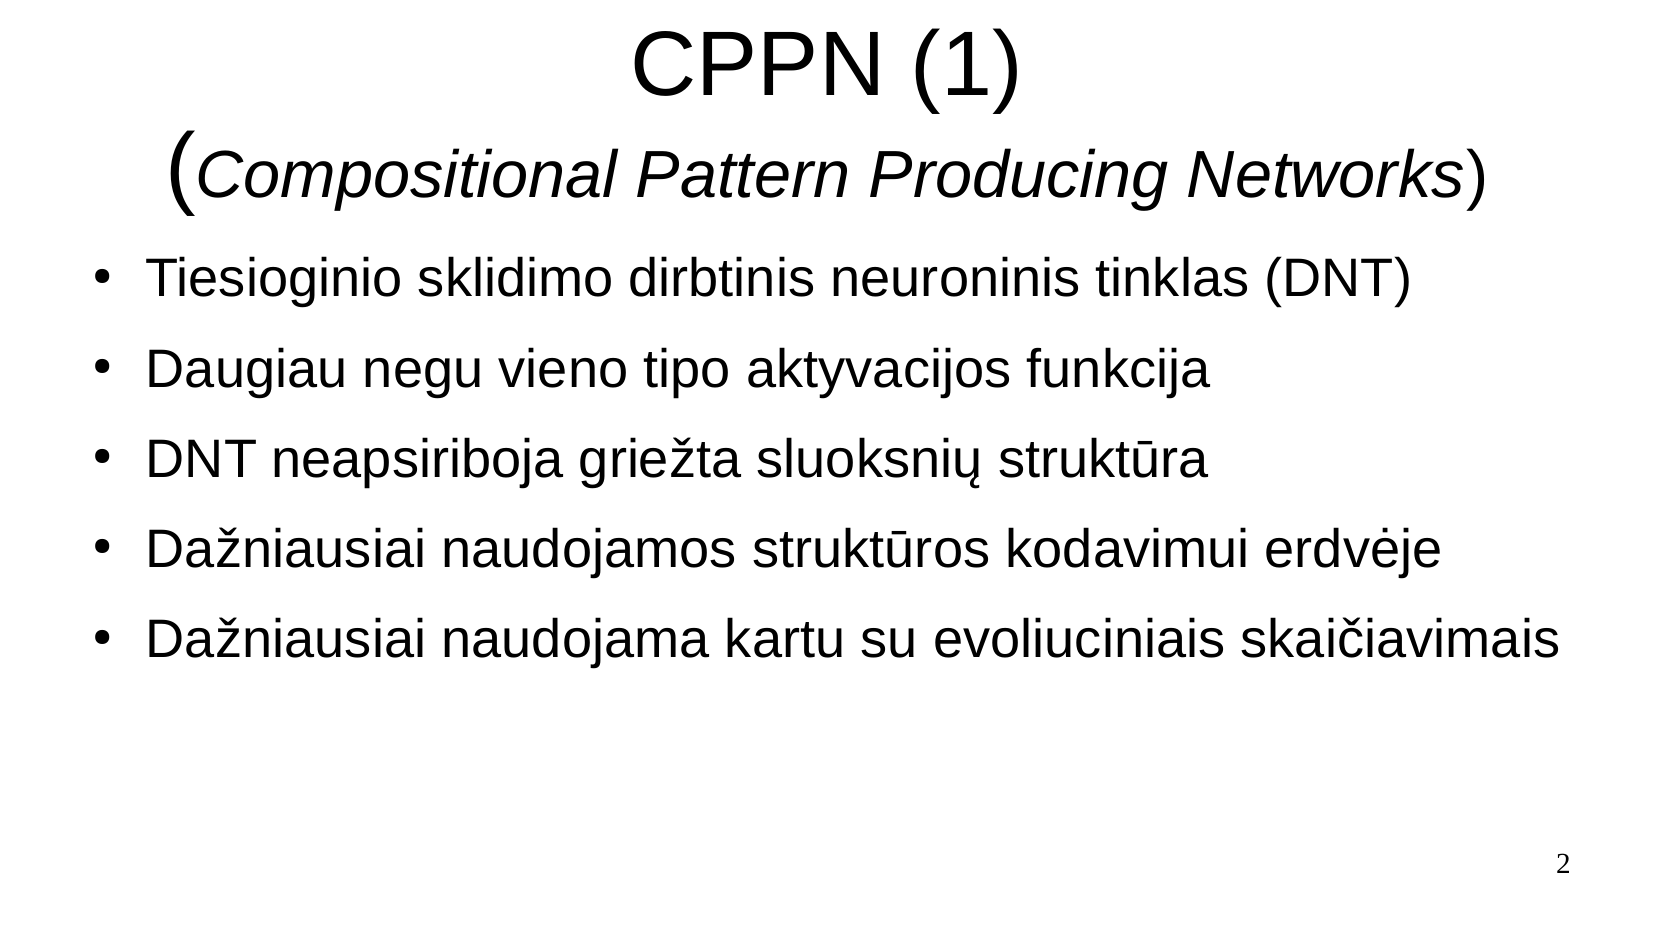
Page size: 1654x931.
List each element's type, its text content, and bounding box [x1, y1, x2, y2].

list Tiesioginio sklidimo dirbtinis neuroninis tinklas (DNT) Daugiau negu vieno tipo aktyvacijos funkcija DNT neapsiriboja griežta sluoksnių struktūra Dažniausiai naudojamos struktūros kodavimui erdvėje Dažniausiai naudojama kartu su evoliuciniais skaičiavimais [75, 247, 1571, 781]
title CPPN (1) (Compositional Pattern Producing Networks) [82, 12, 1571, 218]
